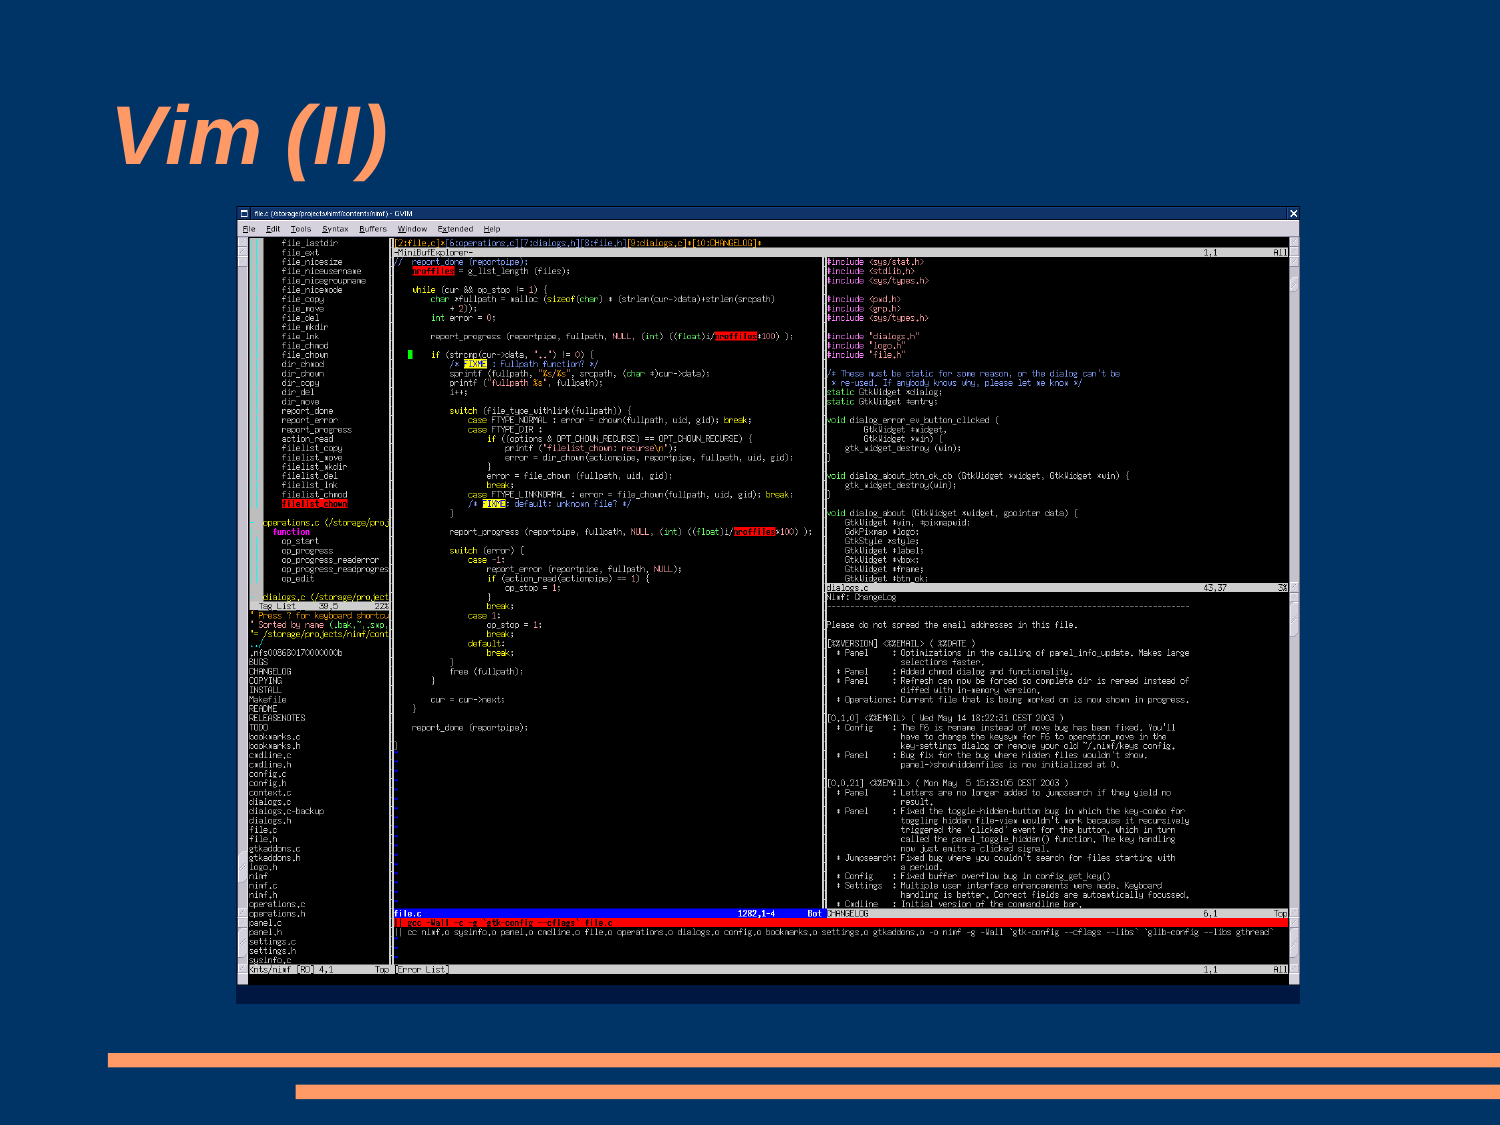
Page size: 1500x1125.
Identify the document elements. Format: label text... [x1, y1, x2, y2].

picture [236, 206, 1300, 1004]
title Vim (II) [110, 49, 1392, 223]
